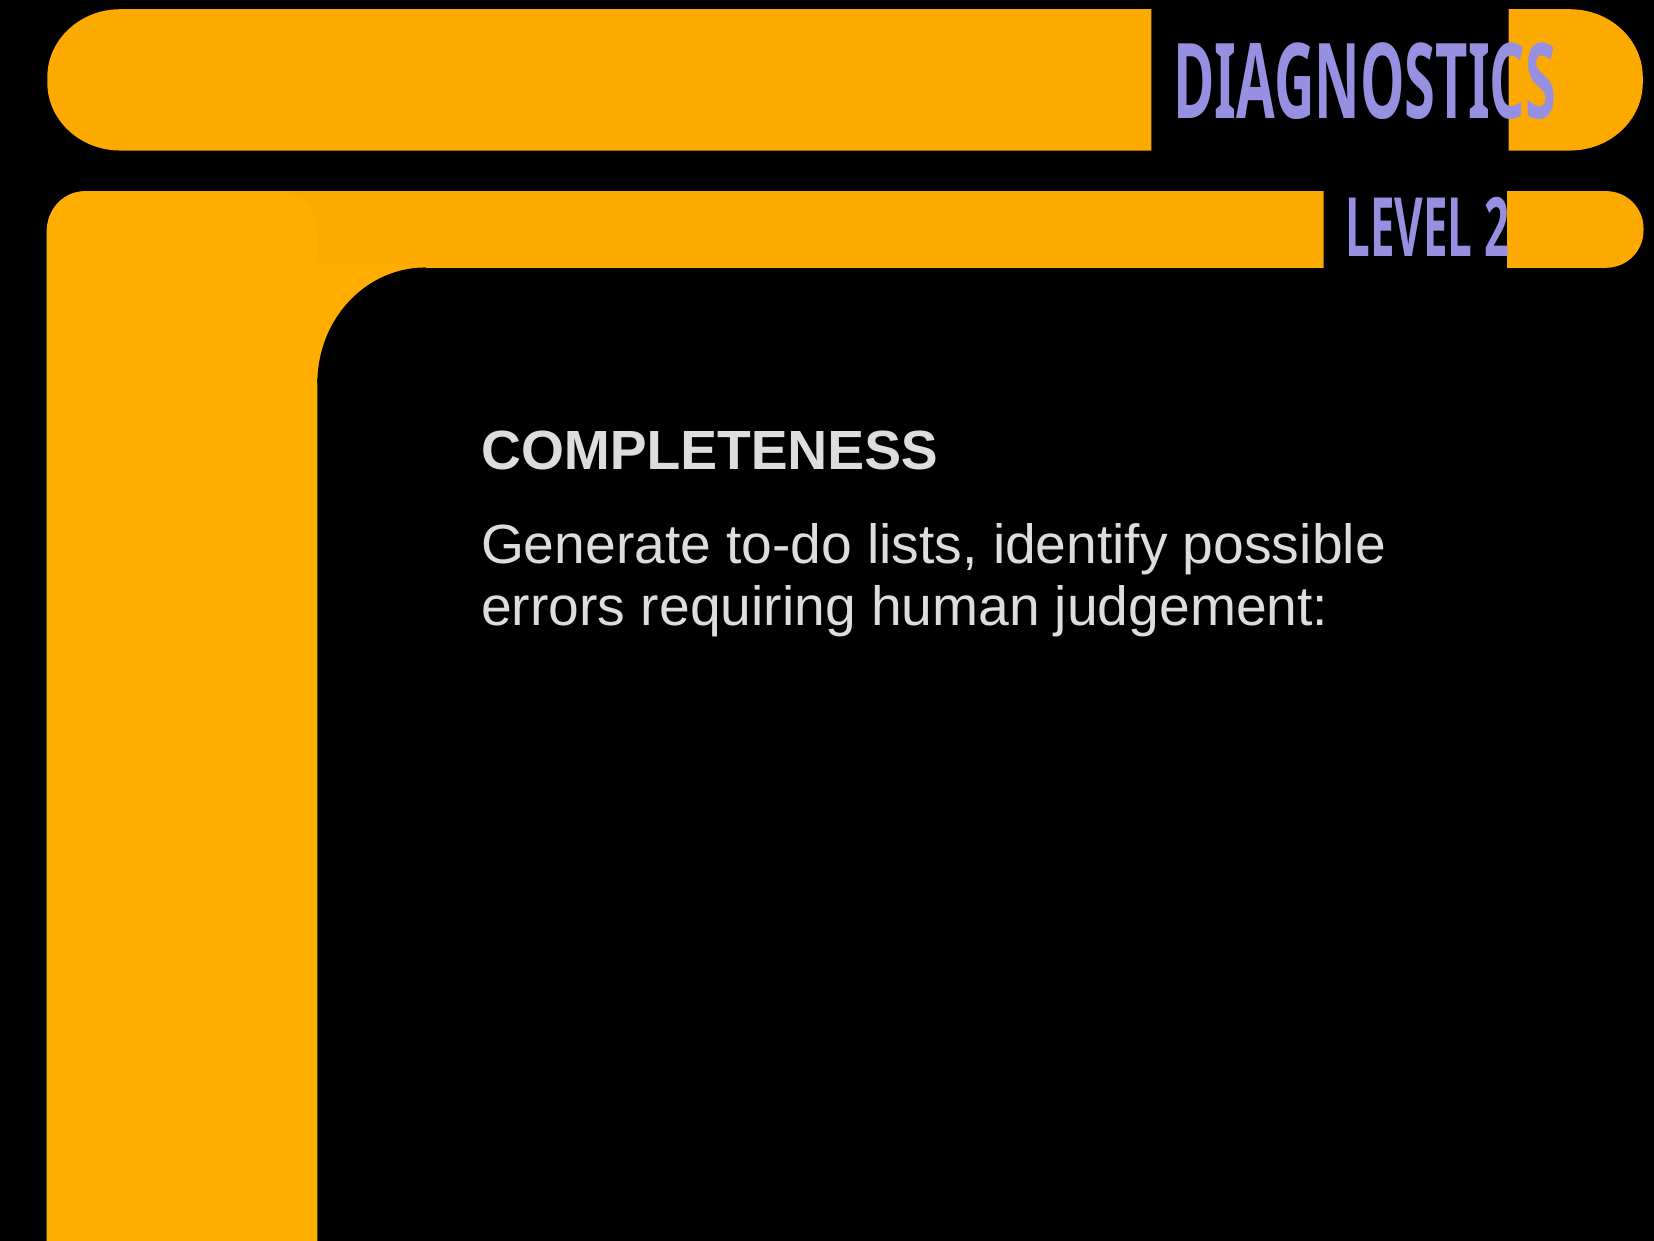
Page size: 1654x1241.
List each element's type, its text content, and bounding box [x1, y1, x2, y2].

picture [0, 0, 1654, 1241]
list COMPLETENESS Generate to-do lists, identify possible errors requiring human judgement: [410, 419, 1417, 1171]
